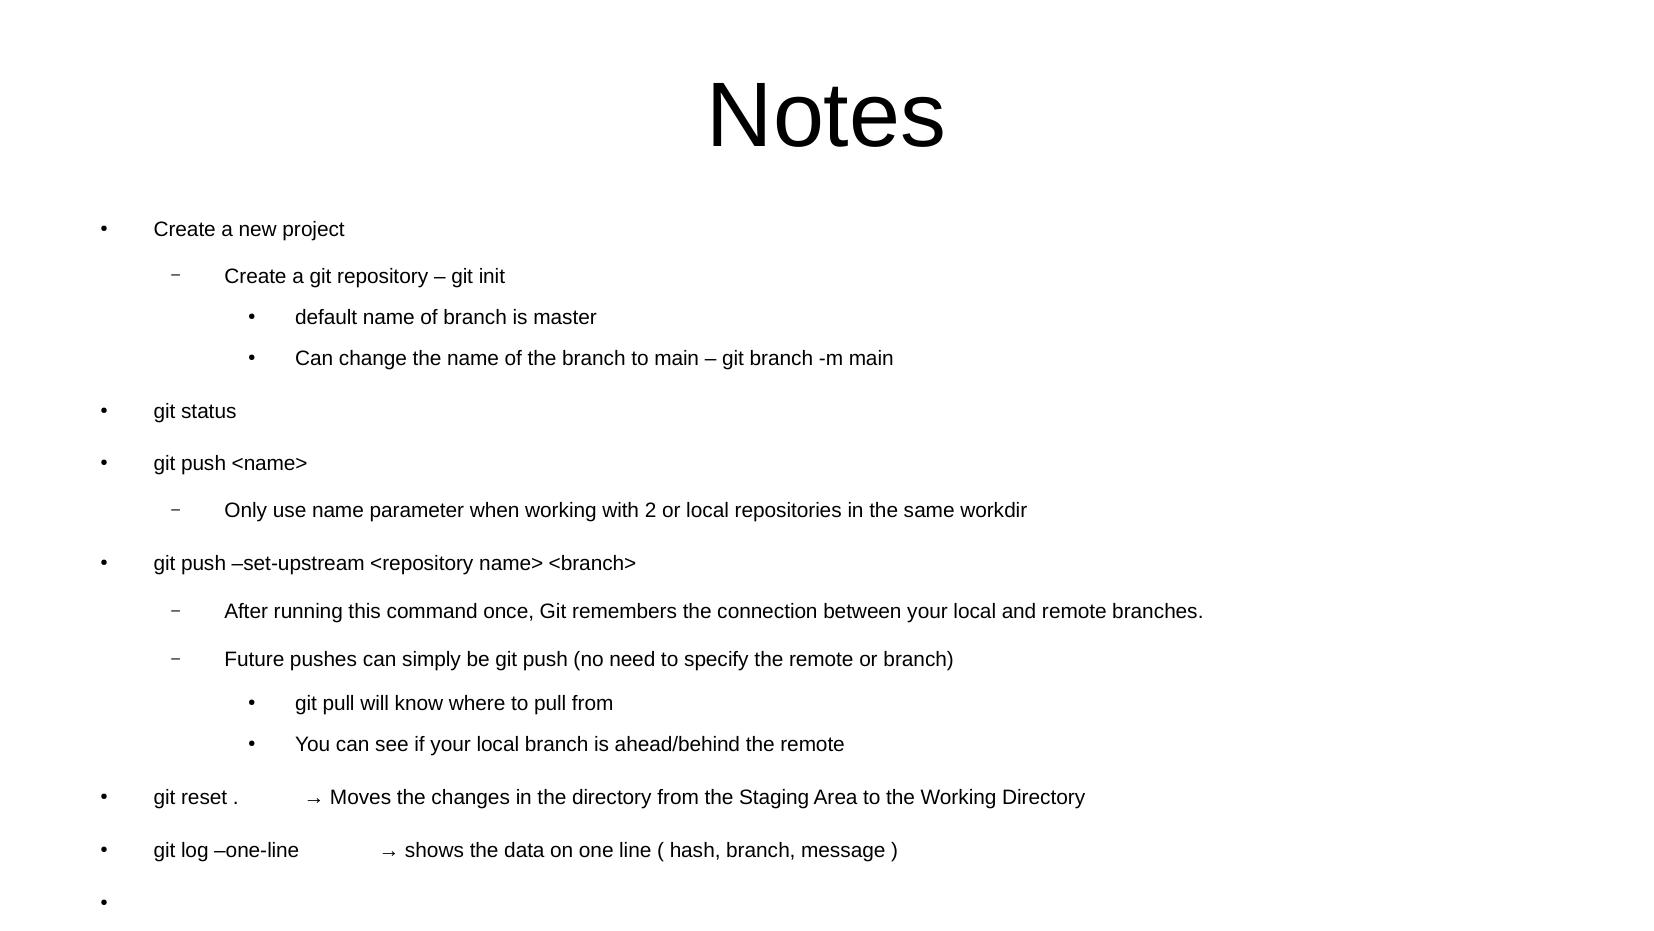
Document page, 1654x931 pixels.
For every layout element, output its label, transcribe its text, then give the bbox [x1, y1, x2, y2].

list Create a new project Create a git repository – git init default name of branch is master Can change the name of the branch to main – git branch -m main git status git push <name> Only use name parameter when working with 2 or local repositories in the same workdir git push –set-upstream <repository name> <branch> After running this command once, Git remembers the connection between your local and remote branches. Future pushes can simply be git push (no need to specify the remote or branch) git pull will know where to pull from You can see if your local branch is ahead/behind the remote git reset . → Moves the changes in the directory from the Staging Area to the Working Directory git log –one-line → shows the data on one line ( hash, branch, message ) [82, 217, 1651, 901]
title Notes [82, 37, 1571, 193]
